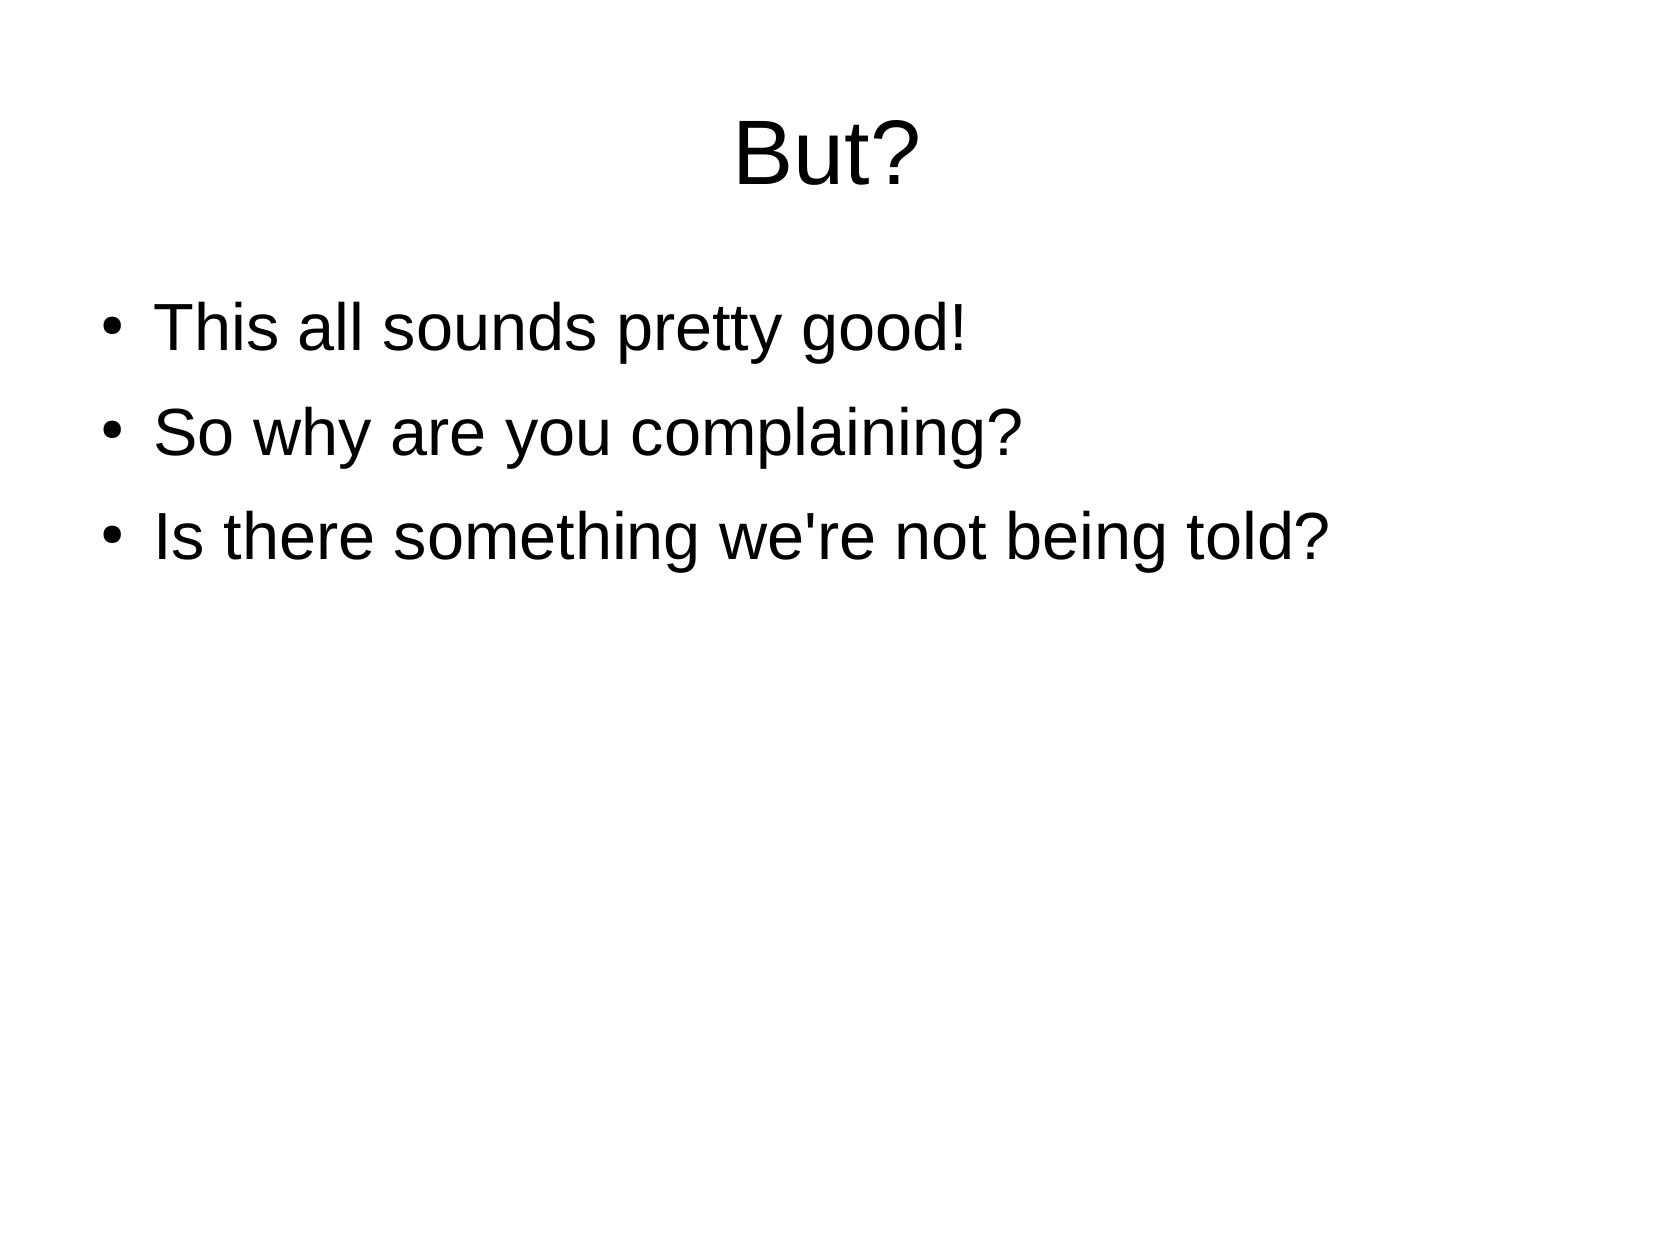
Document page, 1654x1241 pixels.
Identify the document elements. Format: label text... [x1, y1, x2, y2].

title But? [82, 49, 1571, 257]
list This all sounds pretty good! So why are you complaining? Is there something we're not being told? [82, 290, 1571, 1109]
